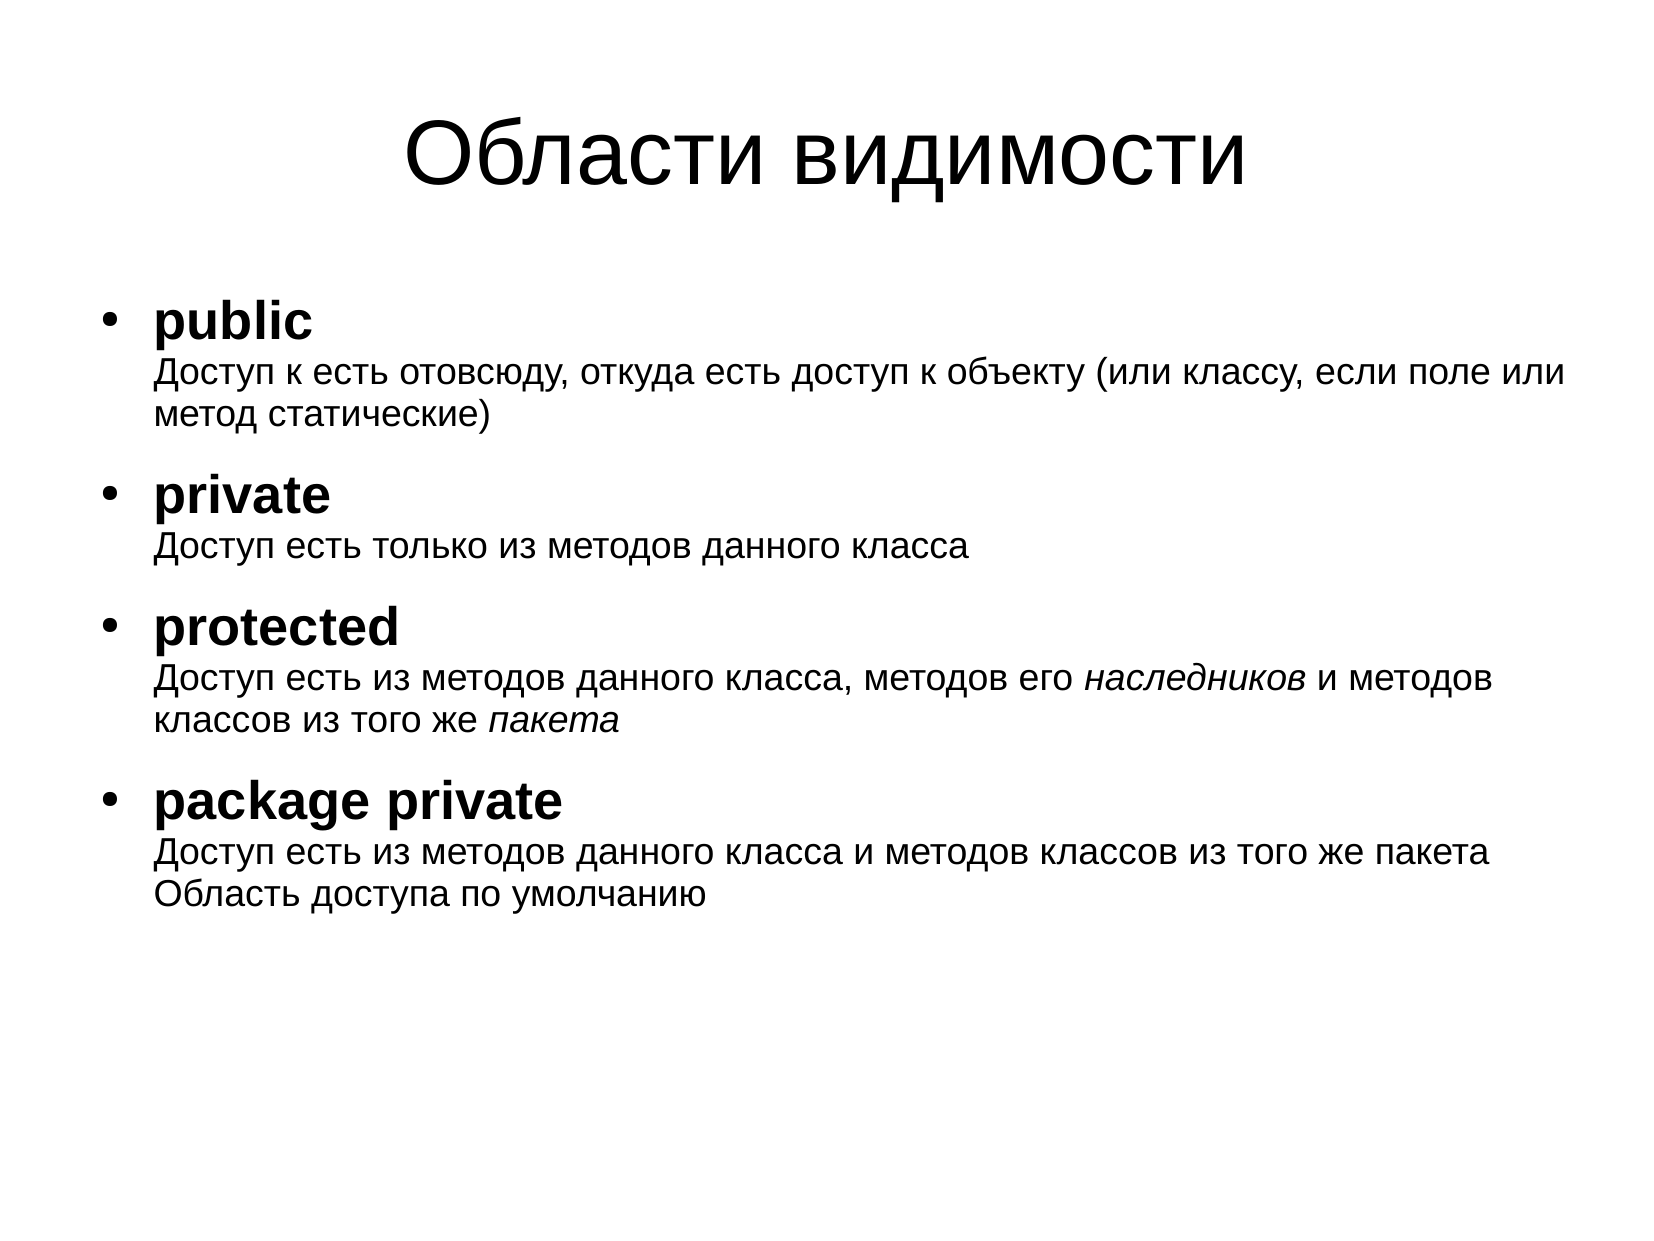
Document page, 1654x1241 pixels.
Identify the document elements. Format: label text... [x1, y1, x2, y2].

title Области видимости [82, 49, 1571, 257]
list public Доступ к есть отовсюду, откуда есть доступ к объекту (или классу, если поле или метод статические) private Доступ есть только из методов данного класса protected Доступ есть из методов данного класса, методов его наследников и методов классов из того же пакета package private Доступ есть из методов данного класса и методов классов из того же пакета Область доступа по умолчанию [82, 290, 1571, 1010]
